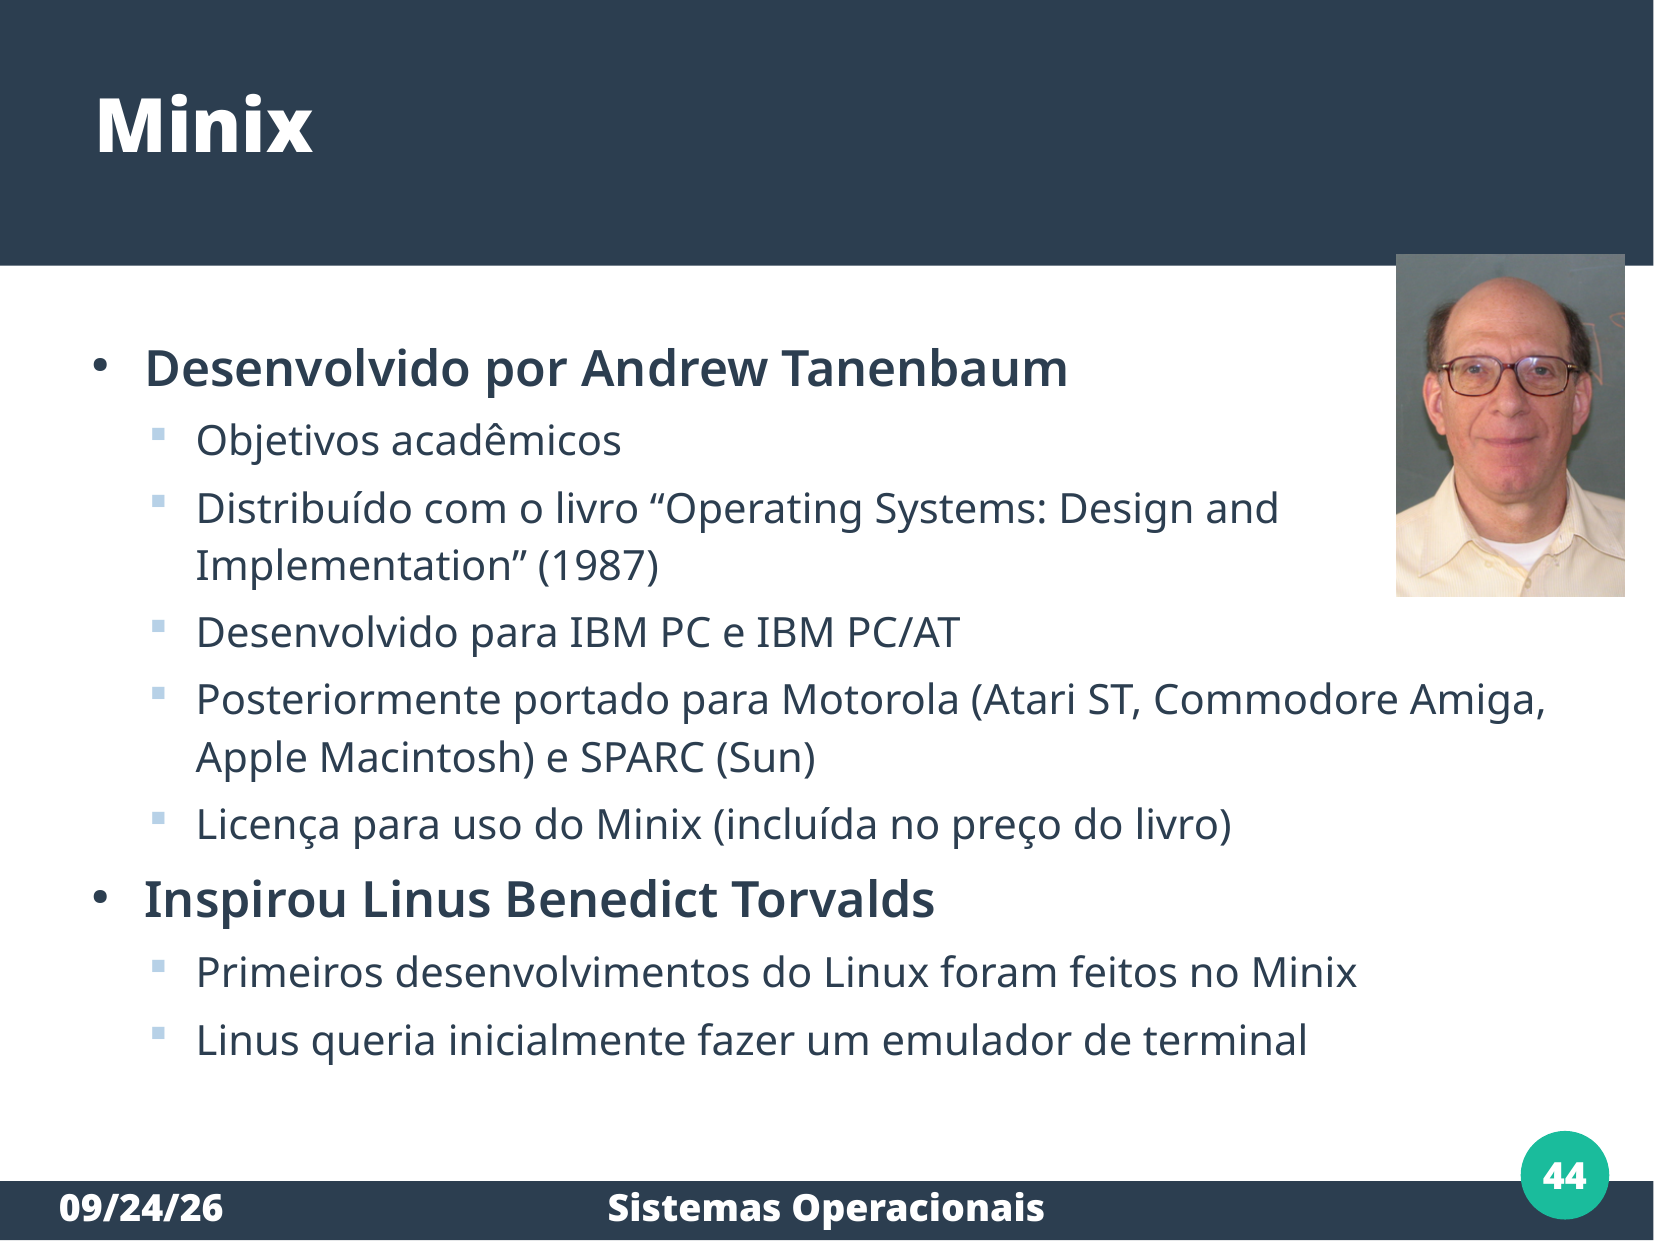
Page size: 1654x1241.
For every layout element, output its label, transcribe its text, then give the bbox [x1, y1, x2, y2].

title Minix [59, 49, 1595, 207]
list Desenvolvido por Andrew Tanenbaum Objetivos acadêmicos Distribuído com o livro “Operating Systems: Design and Implementation” (1987) Desenvolvido para IBM PC e IBM PC/AT Posteriormente portado para Motorola (Atari ST, Commodore Amiga, Apple Macintosh) e SPARC (Sun) Licença para uso do Minix (incluída no preço do livro) Inspirou Linus Benedict Torvalds Primeiros desenvolvimentos do Linux foram feitos no Minix Linus queria inicialmente fazer um emulador de terminal [59, 324, 1595, 1152]
picture [1396, 254, 1625, 597]
